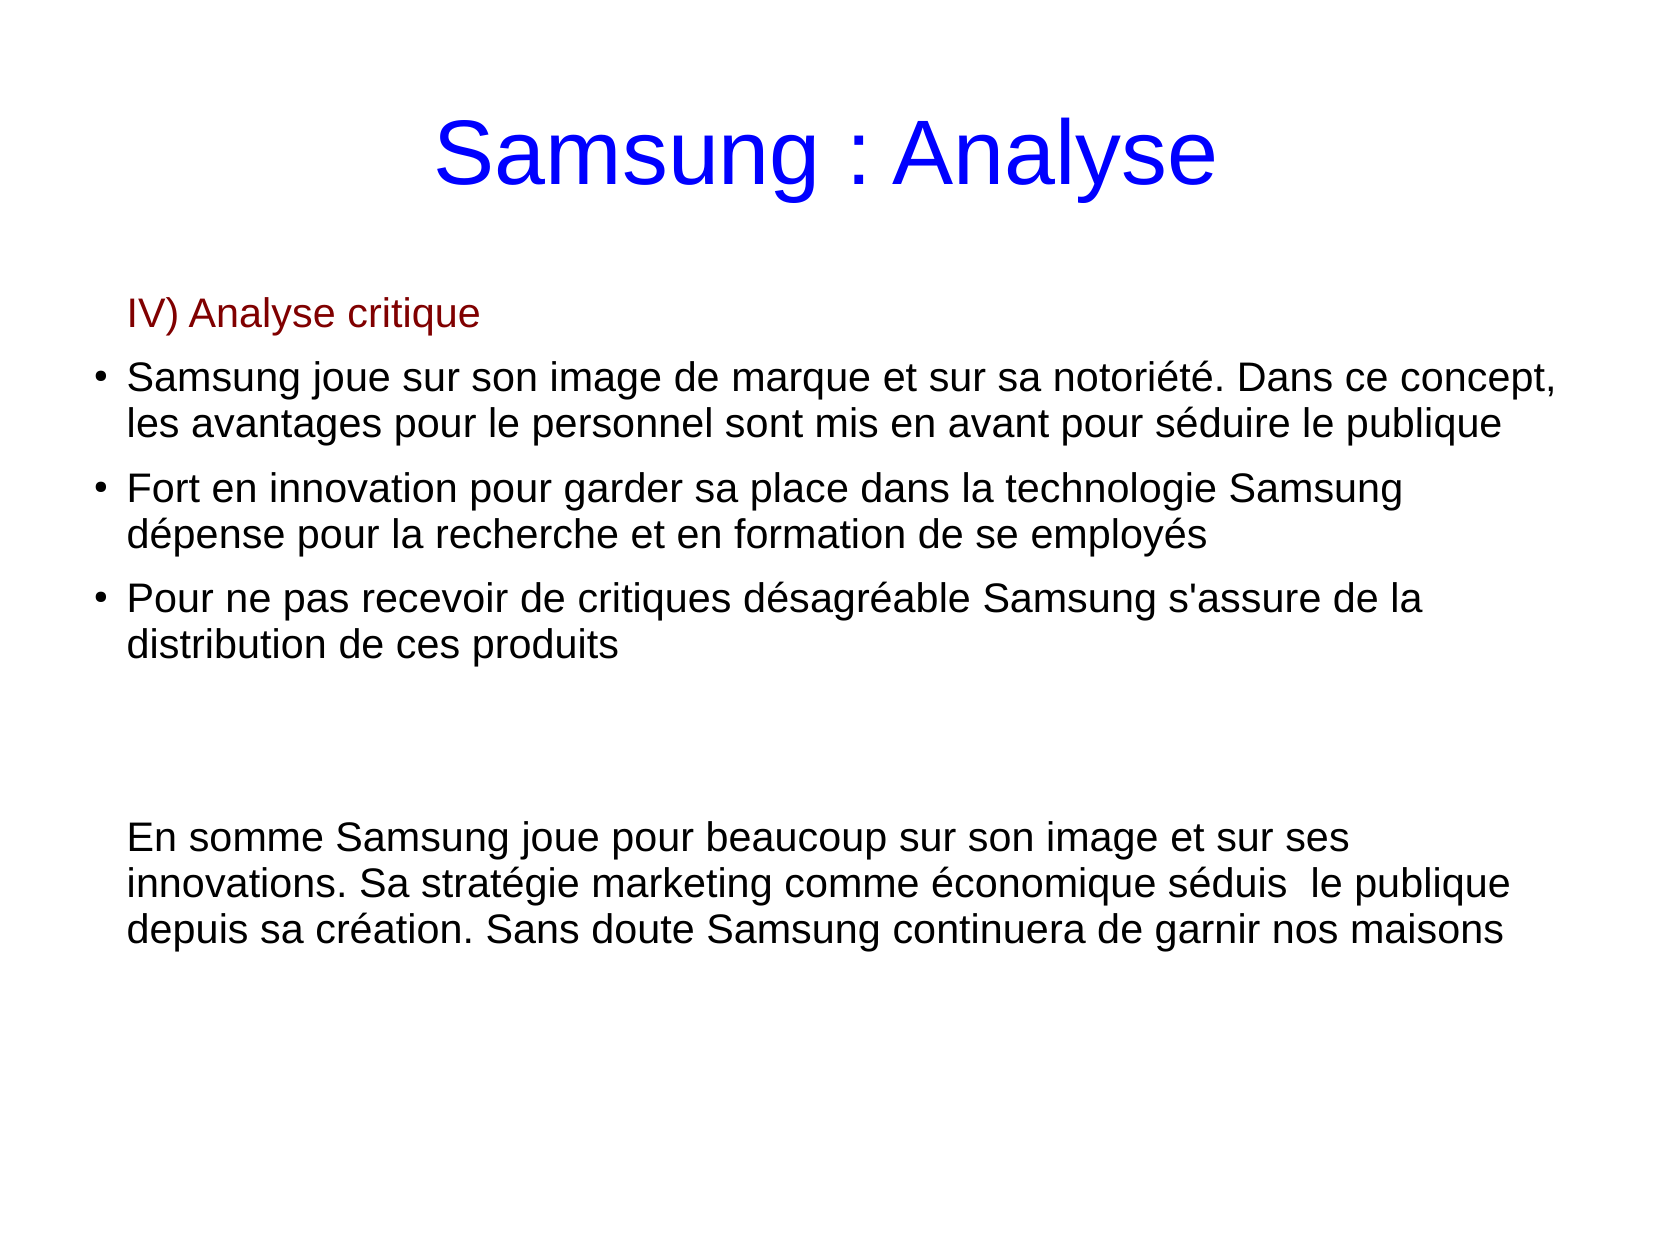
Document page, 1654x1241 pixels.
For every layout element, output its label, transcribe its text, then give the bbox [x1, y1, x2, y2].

title Samsung : Analyse [82, 49, 1571, 257]
list IV) Analyse critique Samsung joue sur son image de marque et sur sa notoriété. Dans ce concept, les avantages pour le personnel sont mis en avant pour séduire le publique Fort en innovation pour garder sa place dans la technologie Samsung dépense pour la recherche et en formation de se employés Pour ne pas recevoir de critiques désagréable Samsung s'assure de la distribution de ces produits En somme Samsung joue pour beaucoup sur son image et sur ses innovations. Sa stratégie marketing comme économique séduis le publique depuis sa création. Sans doute Samsung continuera de garnir nos maisons [82, 290, 1571, 1010]
